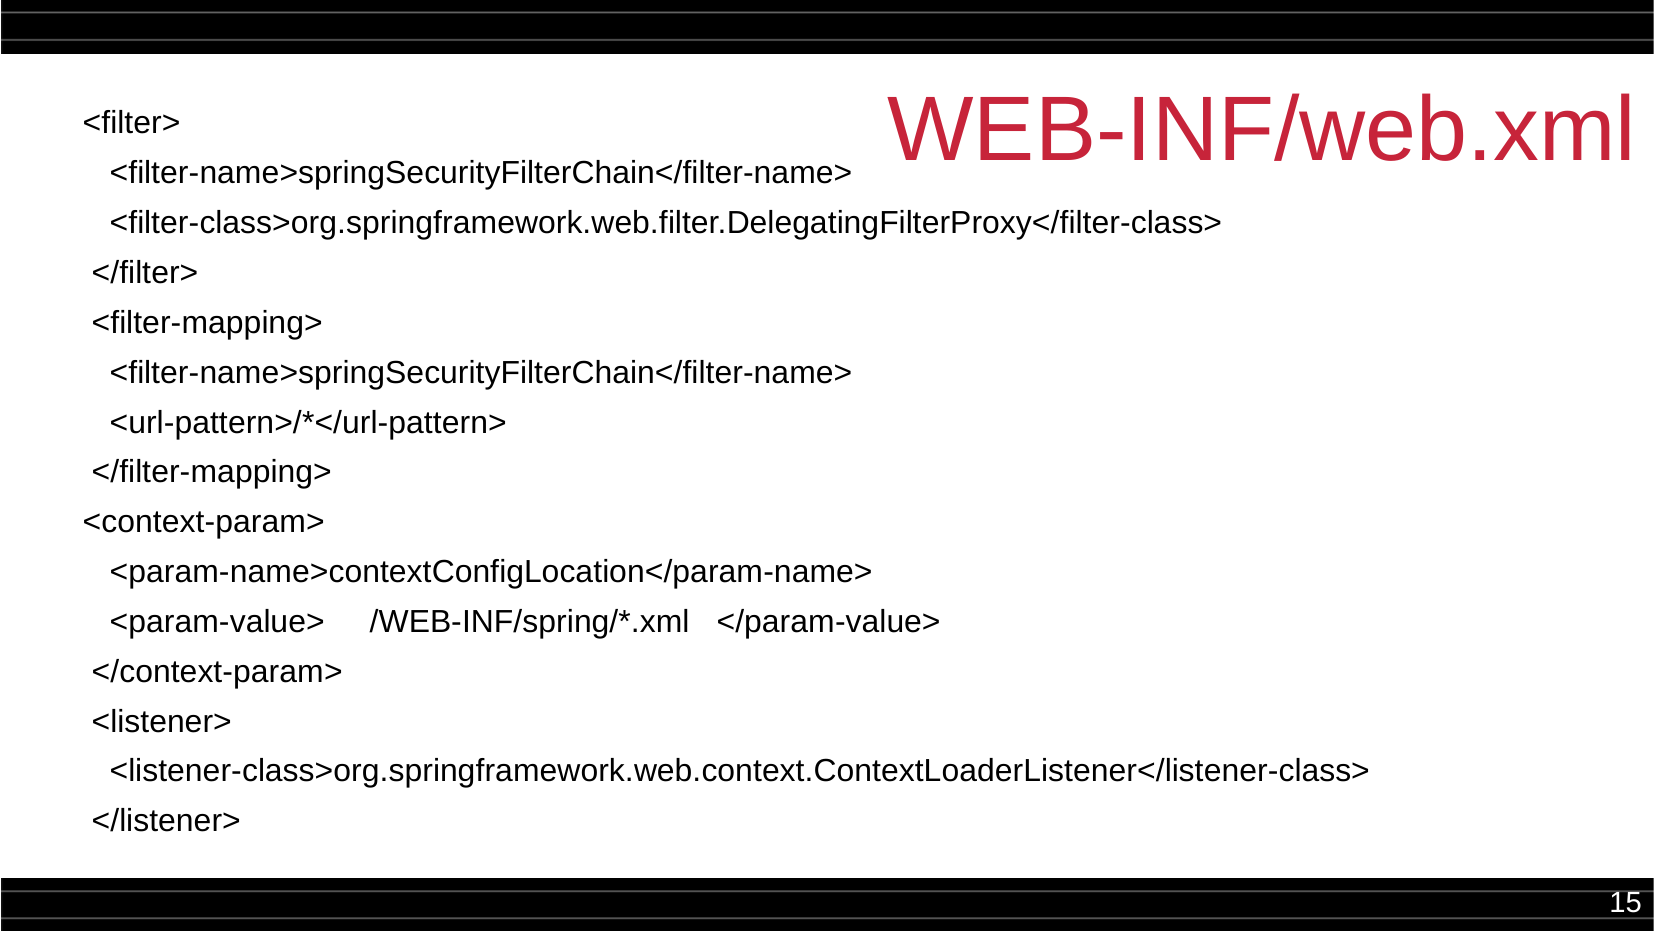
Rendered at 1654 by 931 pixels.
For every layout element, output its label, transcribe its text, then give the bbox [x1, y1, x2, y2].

picture [1, 878, 1654, 931]
picture [1, 0, 1654, 54]
title WEB-INF/web.xml [887, 51, 1653, 207]
list <filter> <filter-name>springSecurityFilterChain</filter-name> <filter-class>org.springframework.web.filter.DelegatingFilterProxy</filter-class> </filter> <filter-mapping> <filter-name>springSecurityFilterChain</filter-name> <url-pattern>/*</url-pattern> </filter-mapping> <context-param> <param-name>contextConfigLocation</param-name> <param-value> /WEB-INF/spring/*.xml </param-value> </context-param> <listener> <listener-class>org.springframework.web.context.ContextLoaderListener</listener-class> </listener> [82, 105, 1571, 851]
